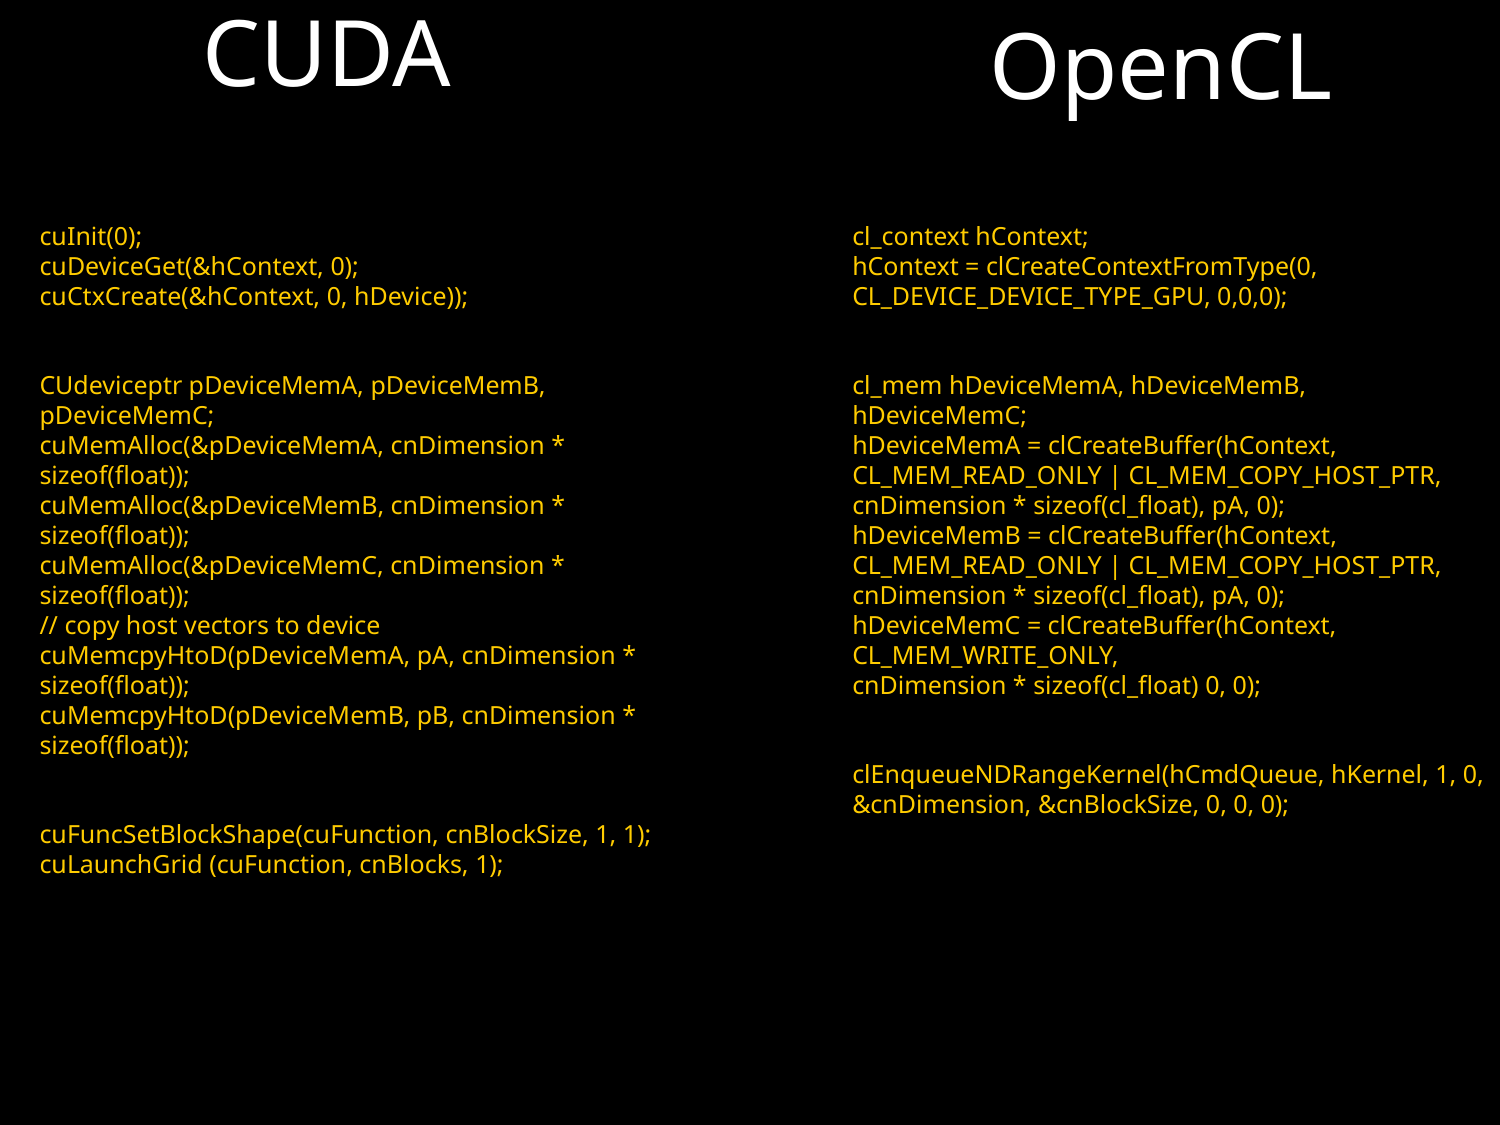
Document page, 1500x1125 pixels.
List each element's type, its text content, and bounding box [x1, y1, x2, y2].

text_box CUDA [187, 0, 538, 125]
text_box cl_context hContext; hContext = clCreateContextFromType(0, CL_DEVICE_DEVICE_TYPE_GPU, 0,0,0); cl_mem hDeviceMemA, hDeviceMemB, hDeviceMemC; hDeviceMemA = clCreateBuffer(hContext, CL_MEM_READ_ONLY | CL_MEM_COPY_HOST_PTR, cnDimension * sizeof(cl_float), pA, 0); hDeviceMemB = clCreateBuffer(hContext, CL_MEM_READ_ONLY | CL_MEM_COPY_HOST_PTR, cnDimension * sizeof(cl_float), pA, 0); hDeviceMemC = clCreateBuffer(hContext, CL_MEM_WRITE_ONLY, cnDimension * sizeof(cl_float) 0, 0); clEnqueueNDRangeKernel(hCmdQueue, hKernel, 1, 0, &cnDimension, &cnBlockSize, 0, 0, 0); [837, 212, 1500, 1125]
text_box OpenCL [974, 0, 1450, 126]
text_box cuInit(0); cuDeviceGet(&hContext, 0); cuCtxCreate(&hContext, 0, hDevice)); CUdeviceptr pDeviceMemA, pDeviceMemB, pDeviceMemC; cuMemAlloc(&pDeviceMemA, cnDimension * sizeof(float)); cuMemAlloc(&pDeviceMemB, cnDimension * sizeof(float)); cuMemAlloc(&pDeviceMemC, cnDimension * sizeof(float)); // copy host vectors to device cuMemcpyHtoD(pDeviceMemA, pA, cnDimension * sizeof(float)); cuMemcpyHtoD(pDeviceMemB, pB, cnDimension * sizeof(float)); cuFuncSetBlockShape(cuFunction, cnBlockSize, 1, 1); cuLaunchGrid (cuFunction, cnBlocks, 1); [24, 212, 738, 1097]
